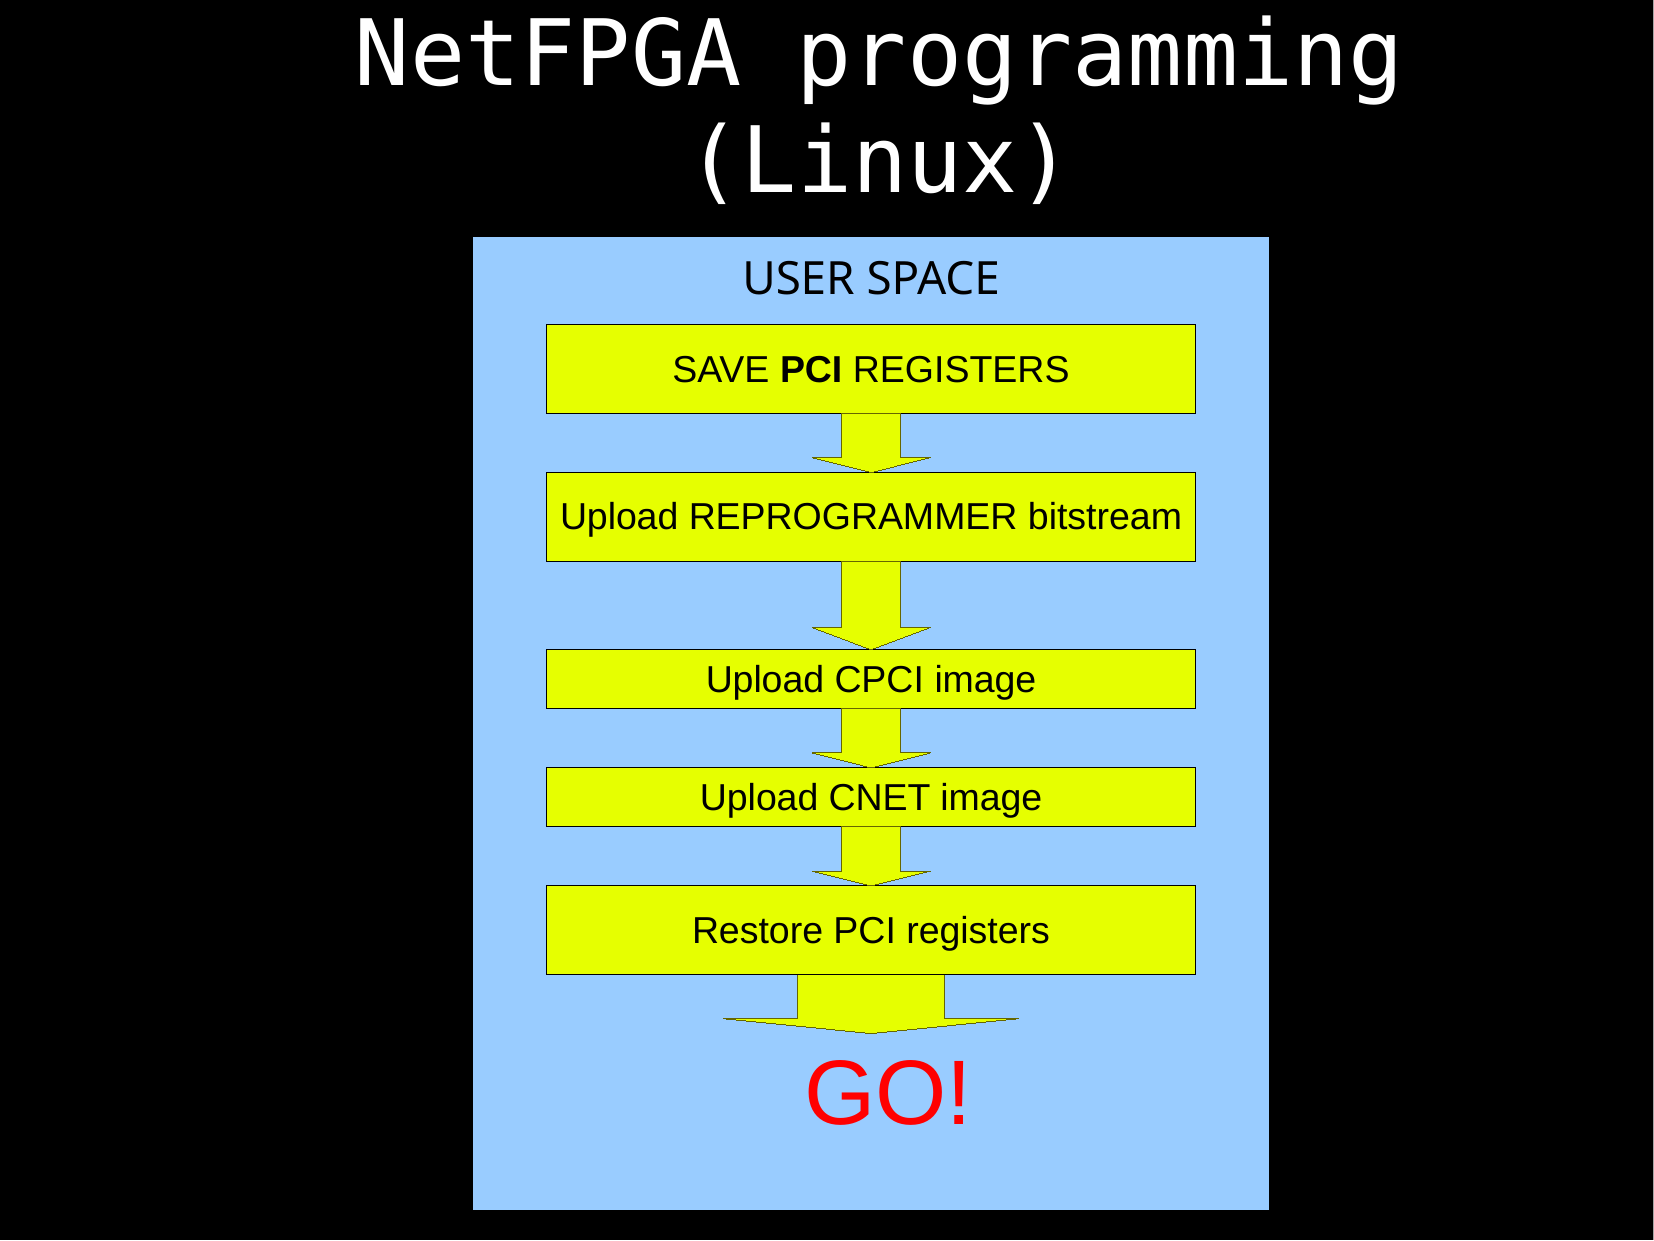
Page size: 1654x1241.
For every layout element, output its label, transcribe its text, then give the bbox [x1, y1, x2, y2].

text_box Restore PCI registers [546, 885, 1196, 975]
text_box SAVE PCI REGISTERS [546, 325, 1196, 414]
text_box Upload REPROGRAMMER bitstream [546, 472, 1196, 562]
text_box Upload CNET image [546, 767, 1196, 827]
text_box GO! [664, 1034, 1019, 1152]
text_box USER SPACE [531, 238, 1211, 325]
text_box Upload CPCI image [546, 649, 1196, 709]
title NetFPGA programming (Linux) [135, 0, 1625, 215]
text_box [472, 236, 1270, 1211]
